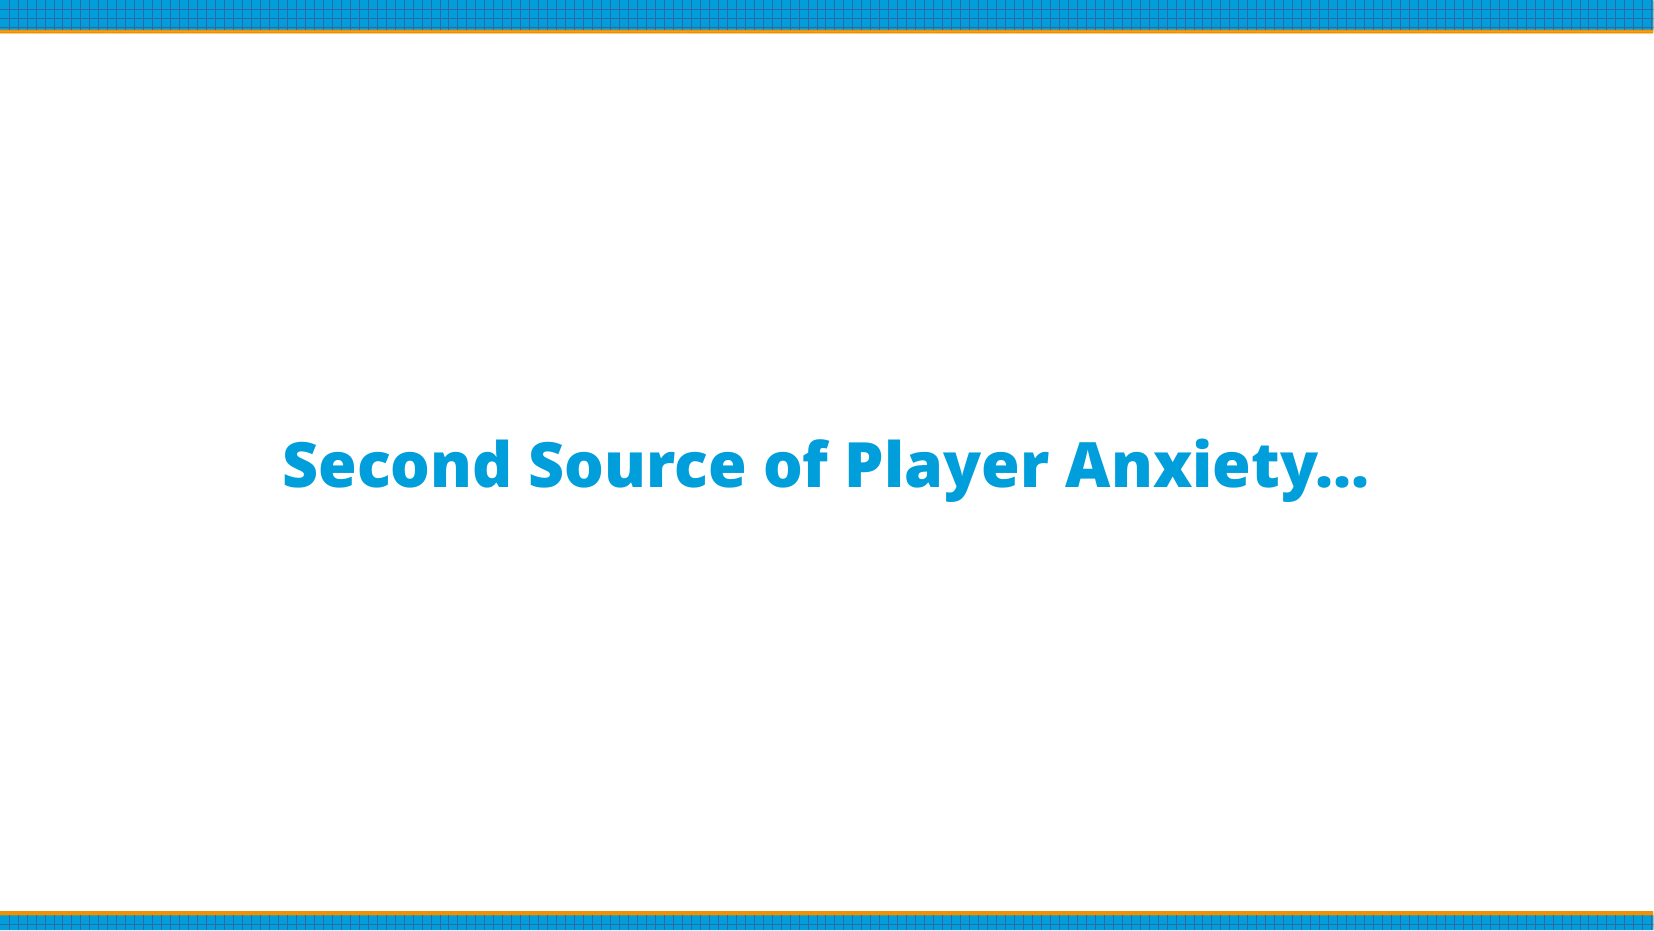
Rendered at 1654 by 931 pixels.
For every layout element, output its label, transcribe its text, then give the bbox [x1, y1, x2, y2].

subtitle Second Source of Player Anxiety... [82, 103, 1571, 824]
